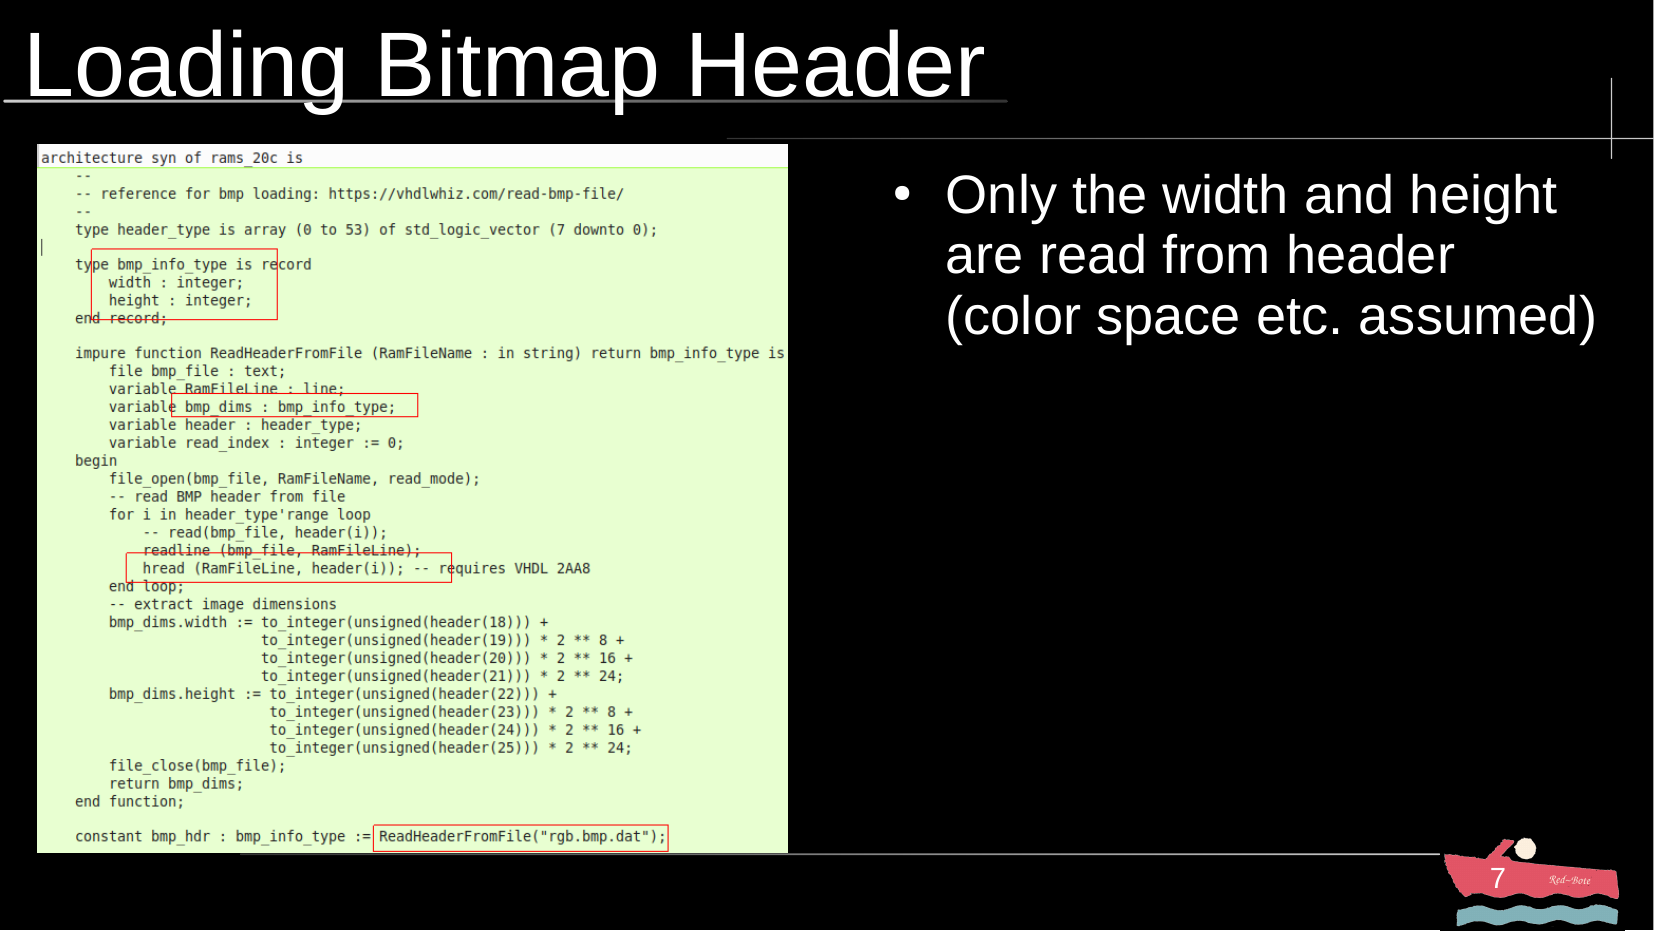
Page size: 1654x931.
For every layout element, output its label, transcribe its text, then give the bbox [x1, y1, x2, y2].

picture [1440, 830, 1625, 931]
picture [37, 144, 788, 853]
list Only the width and height are read from header (color space etc. assumed) [874, 164, 1601, 704]
title Loading Bitmap Header [23, 11, 1589, 119]
